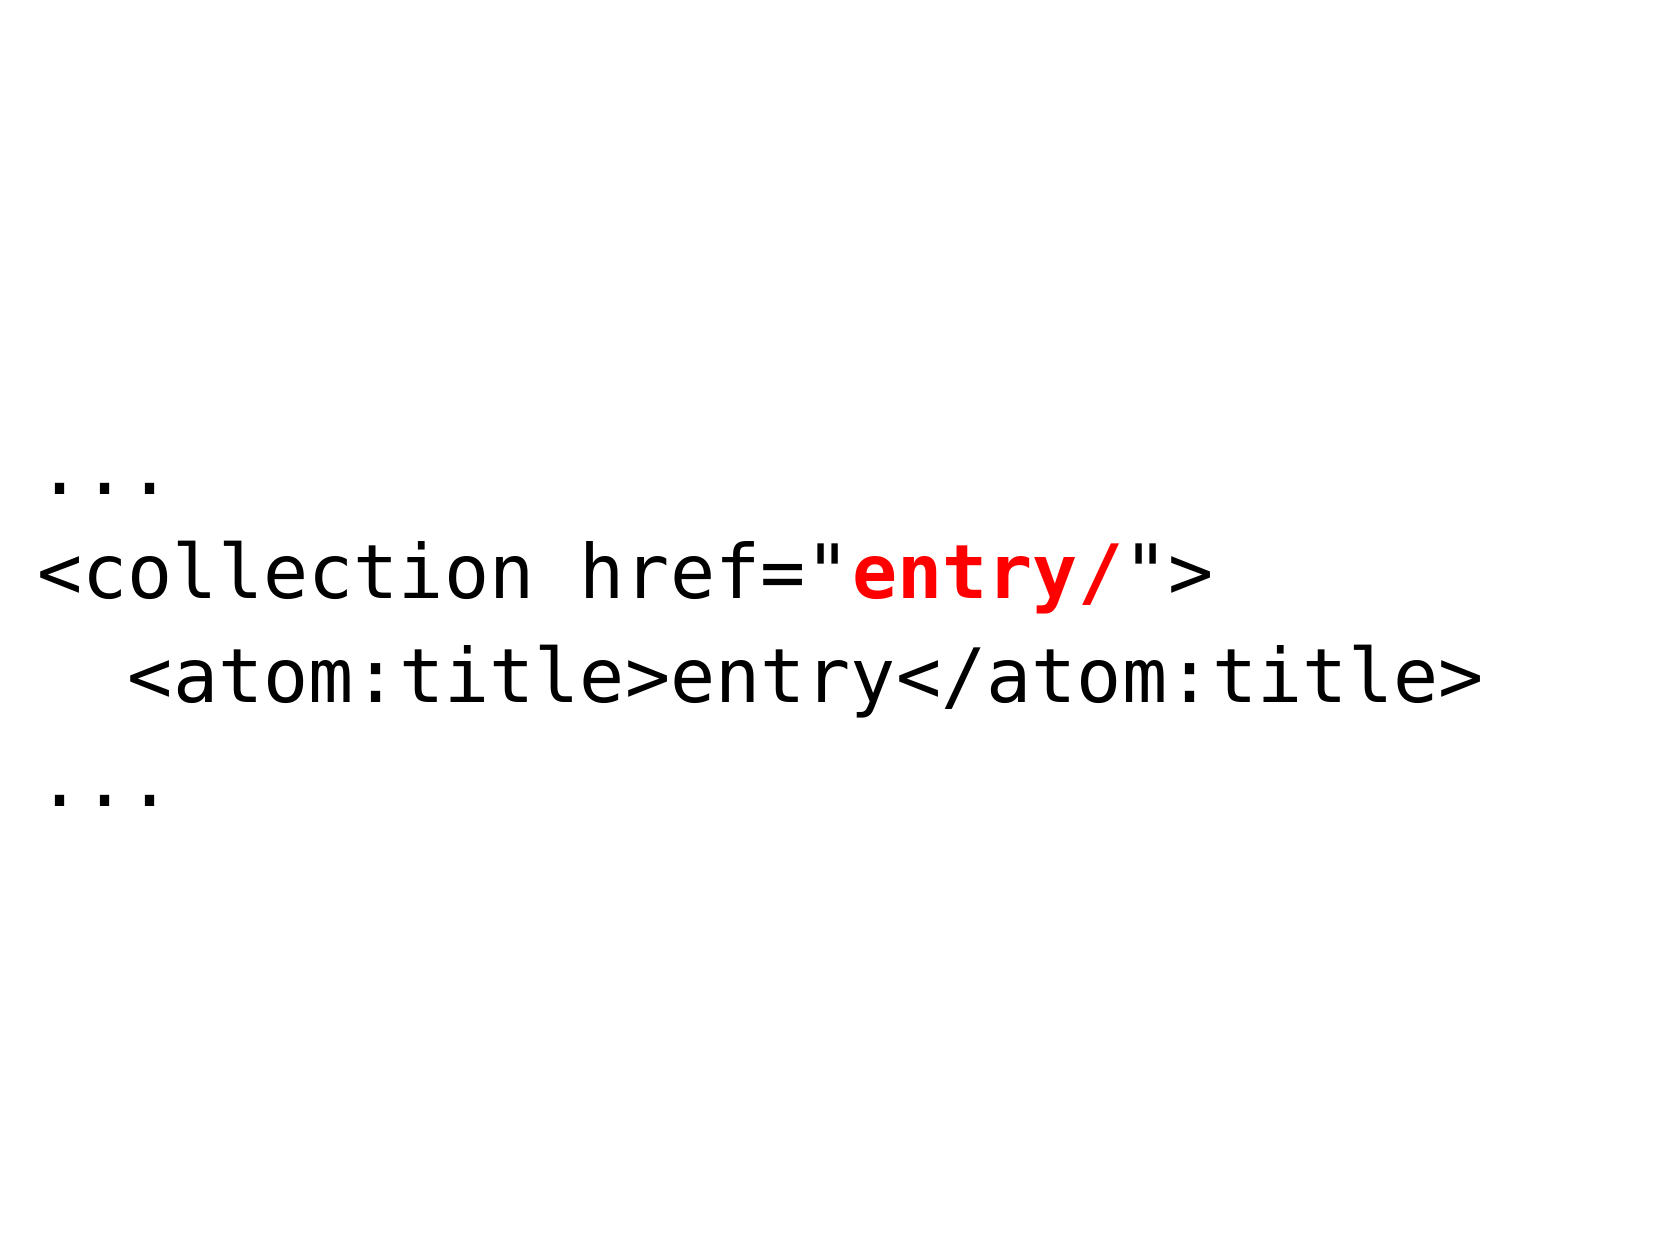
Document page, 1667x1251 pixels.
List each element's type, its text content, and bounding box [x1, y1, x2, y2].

subtitle ... <collection href="entry/"> <atom:title>entry</atom:title> ... [37, 256, 1651, 993]
